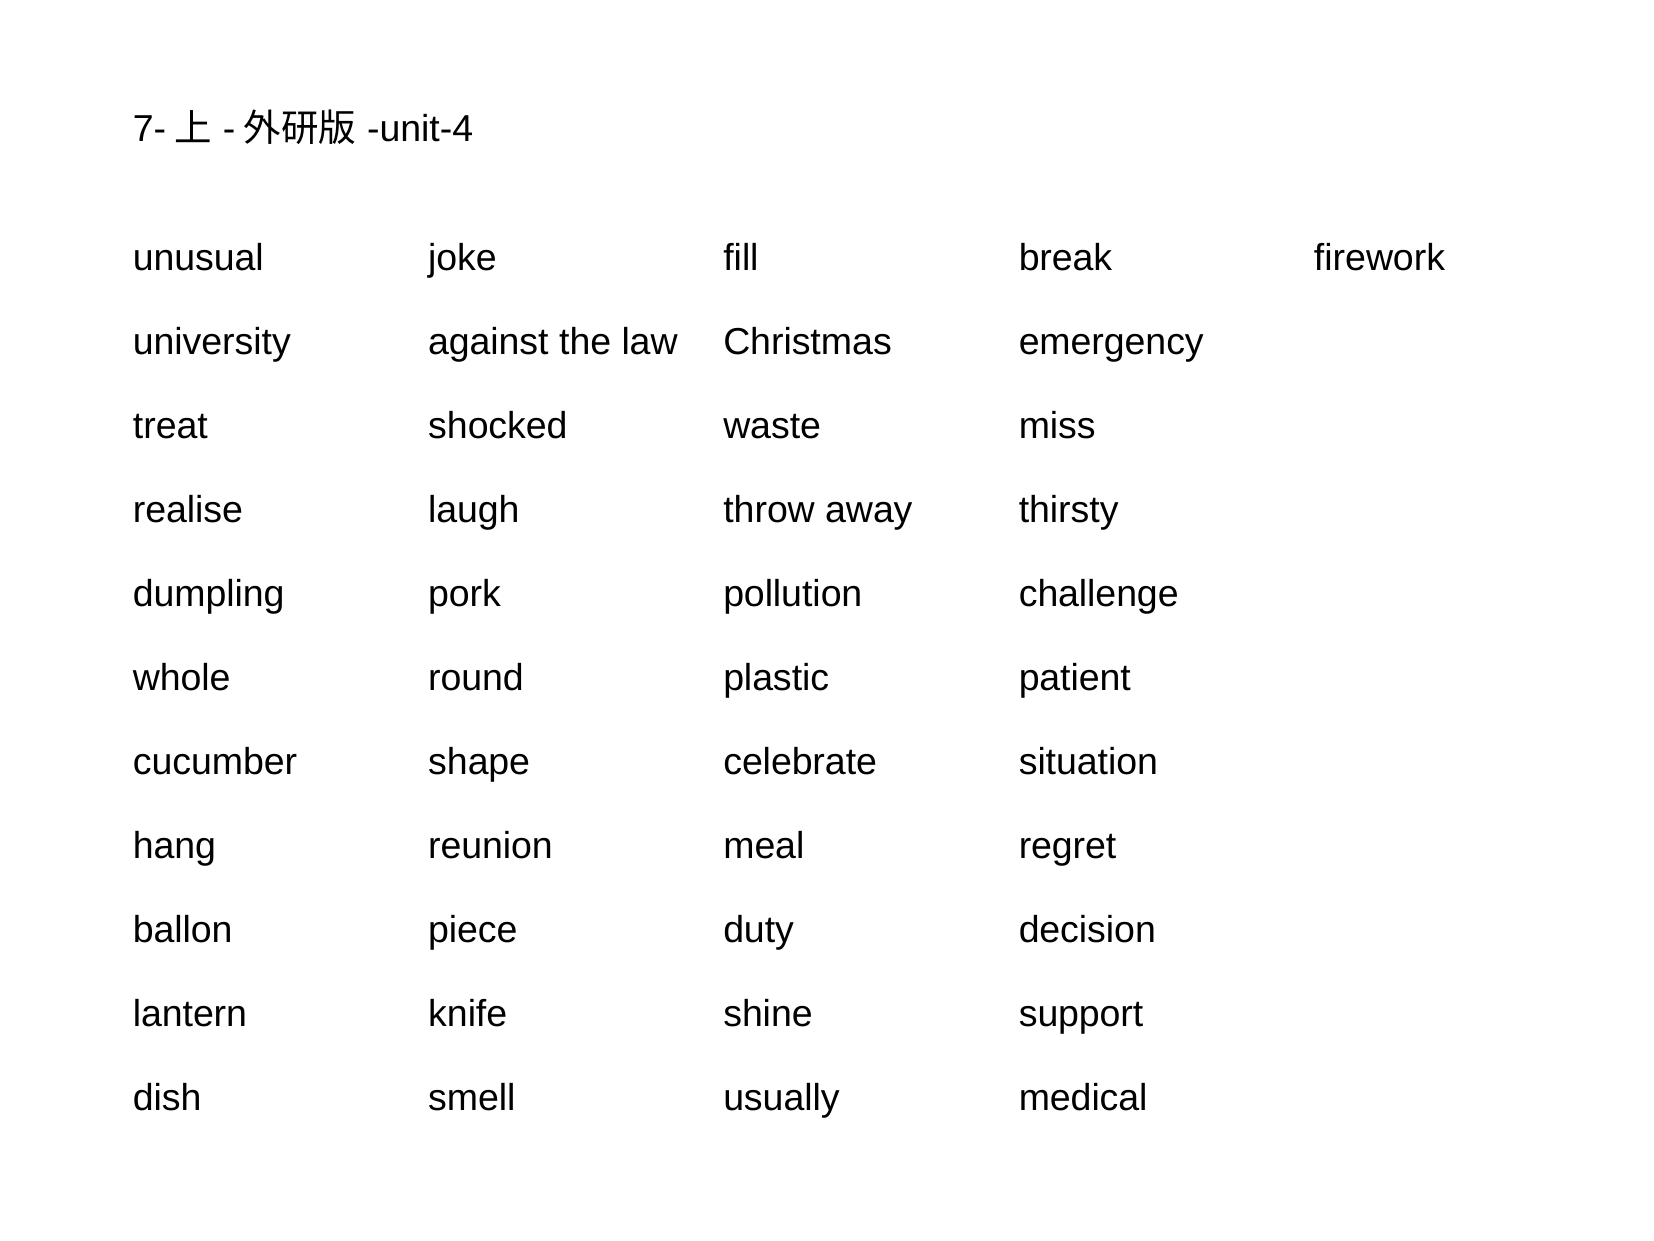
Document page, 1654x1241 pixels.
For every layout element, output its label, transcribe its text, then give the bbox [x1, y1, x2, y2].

text_box 7-上-外研版-unit-4 unusual joke fill break firework university against the law Christmas emergency treat shocked waste miss realise laugh throw away thirsty dumpling pork pollution challenge whole round plastic patient cucumber shape celebrate situation hang reunion meal regret ballon piece duty decision lantern knife shine support dish smell usually medical [118, 90, 1536, 1152]
